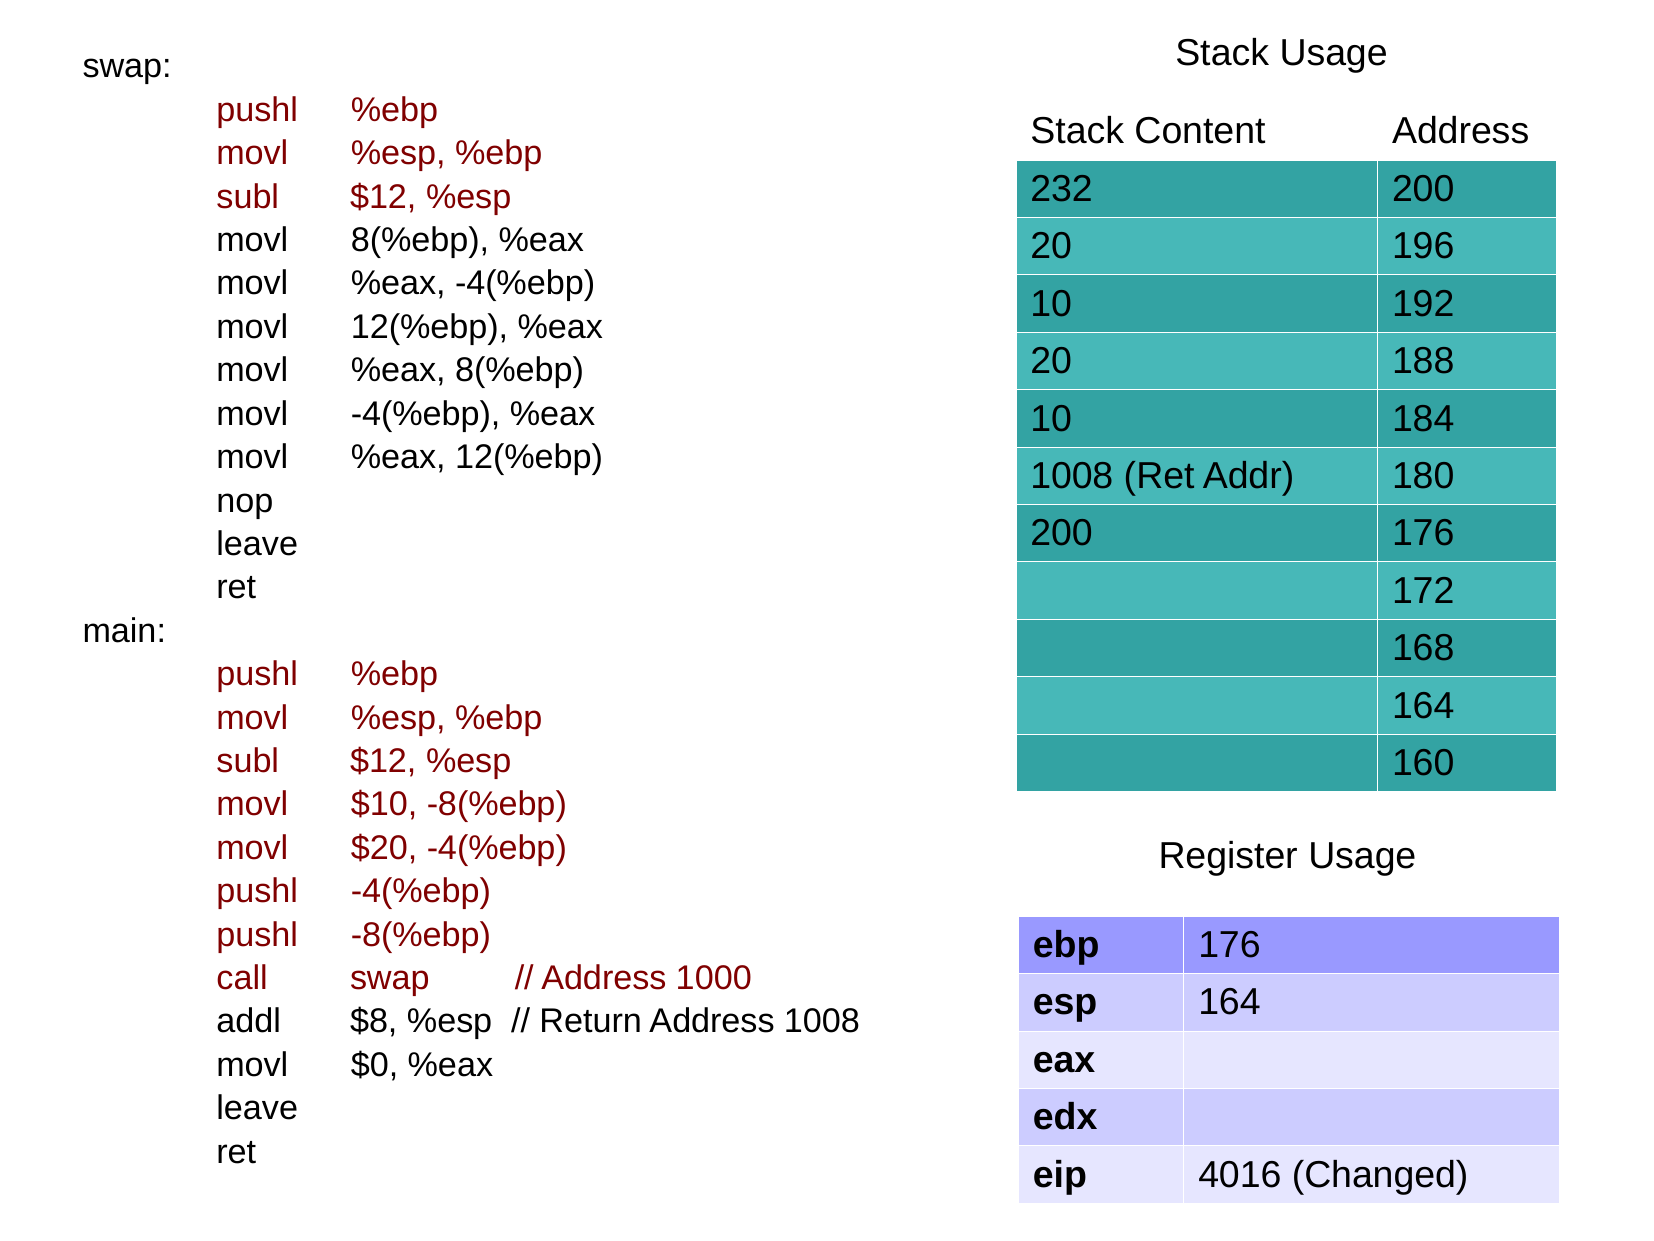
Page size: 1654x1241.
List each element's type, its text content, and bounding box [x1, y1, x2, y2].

table_cell [1017, 620, 1377, 676]
table_cell 176 [1378, 505, 1556, 561]
table_header ebp [1019, 917, 1183, 973]
table_cell [1184, 1089, 1559, 1145]
text_box Stack Usage [1009, 23, 1554, 81]
table_cell 200 [1017, 505, 1377, 561]
table_cell edx [1019, 1089, 1183, 1145]
table_cell 20 [1017, 218, 1377, 274]
table_cell 196 [1378, 218, 1556, 274]
table_header Stack Content [1017, 103, 1377, 160]
table_cell [1017, 562, 1377, 619]
table_cell 180 [1378, 448, 1556, 504]
table_cell 1008 (Ret Addr) [1017, 448, 1377, 504]
table_cell [1184, 1032, 1559, 1088]
table_cell 10 [1017, 390, 1377, 447]
table_cell eax [1019, 1032, 1183, 1088]
table_cell 160 [1378, 735, 1556, 791]
table_cell 200 [1378, 161, 1556, 217]
table_header 176 [1184, 917, 1559, 973]
table_cell 164 [1184, 974, 1559, 1031]
table_header Address [1378, 103, 1556, 160]
table_cell 188 [1378, 333, 1556, 389]
table_cell eip [1019, 1146, 1183, 1203]
table_cell 4016 (Changed) [1184, 1146, 1559, 1203]
table_cell 10 [1017, 275, 1377, 332]
list swap: pushl %ebp movl %esp, %ebp subl $12, %esp movl 8(%ebp), %eax movl %eax, -4(%ebp) movl 12(%ebp), %eax movl %eax, 8(%ebp) movl -4(%ebp), %eax movl %eax, 12(%ebp) nop leave ret main: pushl %ebp movl %esp, %ebp subl $12, %esp movl $10, -8(%ebp) movl $20, -4(%ebp) pushl -4(%ebp) pushl -8(%ebp) call swap // Address 1000 addl $8, %esp // Return Address 1008 movl $0, %eax leave ret [82, 47, 969, 1182]
table_cell [1017, 735, 1377, 791]
table_cell 232 [1017, 161, 1377, 217]
table_cell 192 [1378, 275, 1556, 332]
table_cell 184 [1378, 390, 1556, 447]
table_cell 172 [1378, 562, 1556, 619]
table_cell [1017, 677, 1377, 734]
table_cell 168 [1378, 620, 1556, 676]
text_box Register Usage [1015, 826, 1560, 884]
table_cell 164 [1378, 677, 1556, 734]
table_cell esp [1019, 974, 1183, 1031]
table_cell 20 [1017, 333, 1377, 389]
